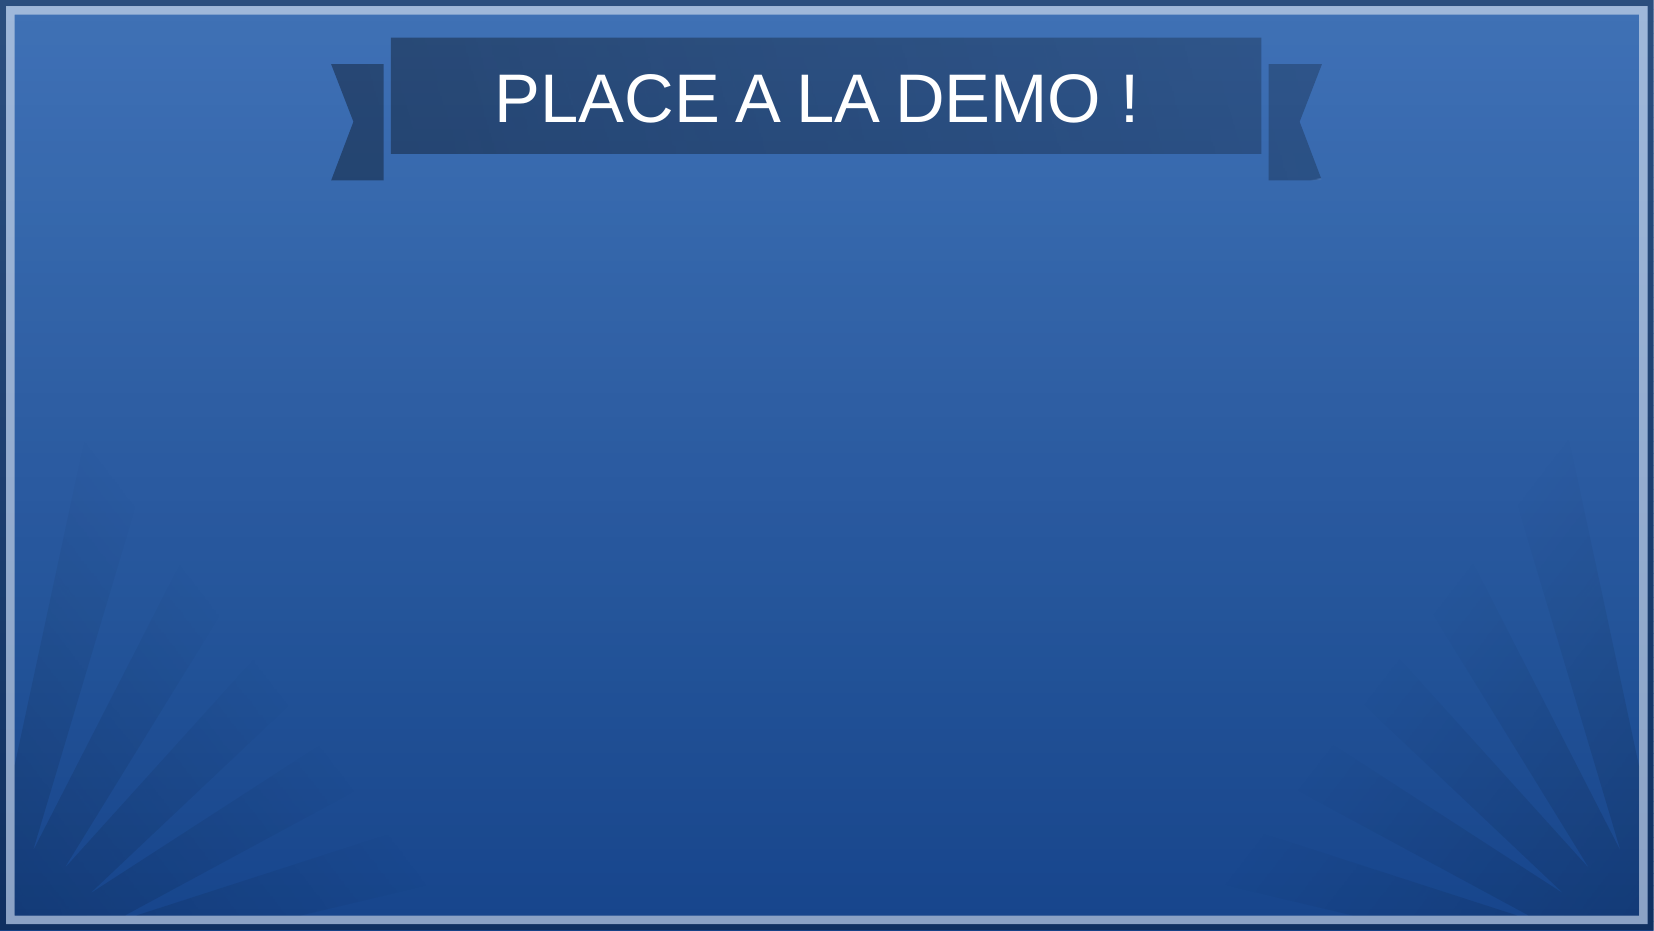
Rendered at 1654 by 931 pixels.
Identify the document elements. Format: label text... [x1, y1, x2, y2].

title PLACE A LA DEMO ! [389, 35, 1264, 154]
